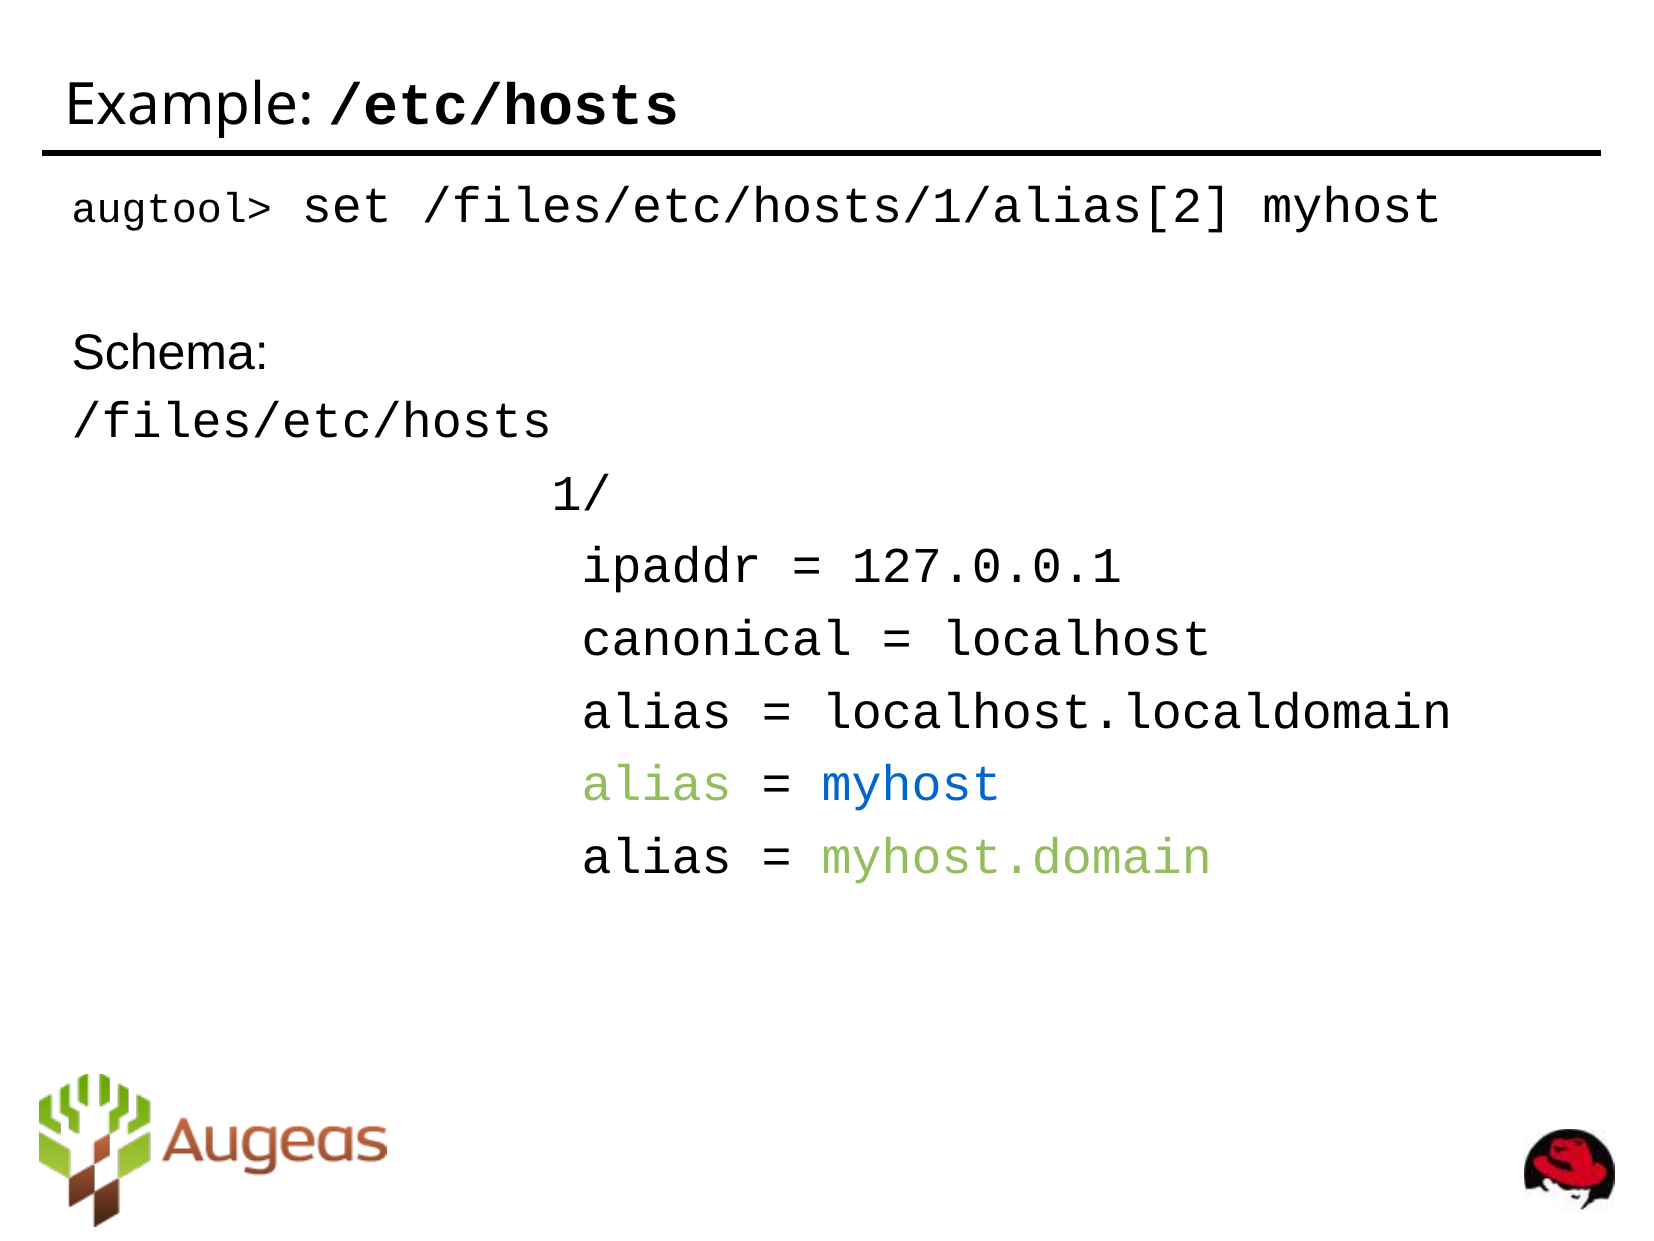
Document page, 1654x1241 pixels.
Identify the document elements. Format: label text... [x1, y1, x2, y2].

list augtool> set /files/etc/hosts/1/alias[2] myhost Schema: /files/etc/hosts 1/ ipaddr = 127.0.0.1 canonical = localhost alias = localhost.localdomain alias = myhost alias = myhost.domain [71, 180, 1631, 1089]
picture [39, 1074, 387, 1227]
title Example: /etc/hosts [64, 42, 1496, 161]
picture [1524, 1129, 1615, 1220]
